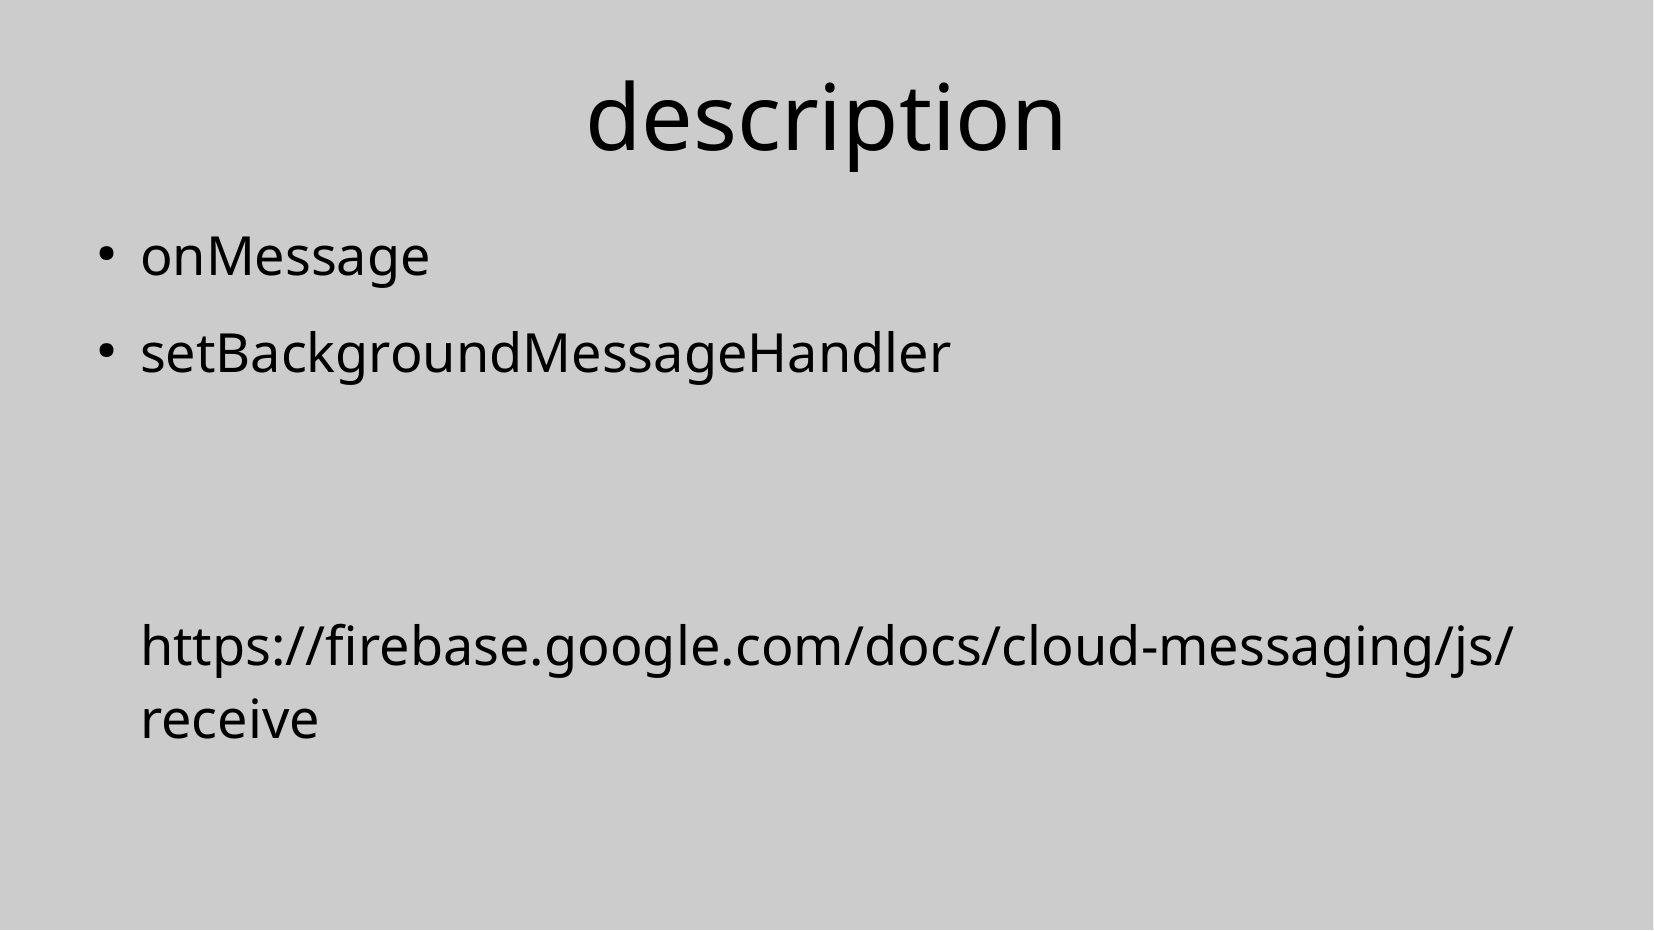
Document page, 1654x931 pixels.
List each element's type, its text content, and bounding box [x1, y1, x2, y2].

list onMessage setBackgroundMessageHandler https://firebase.google.com/docs/cloud-messaging/js/receive [82, 217, 1571, 758]
title description [82, 37, 1571, 193]
